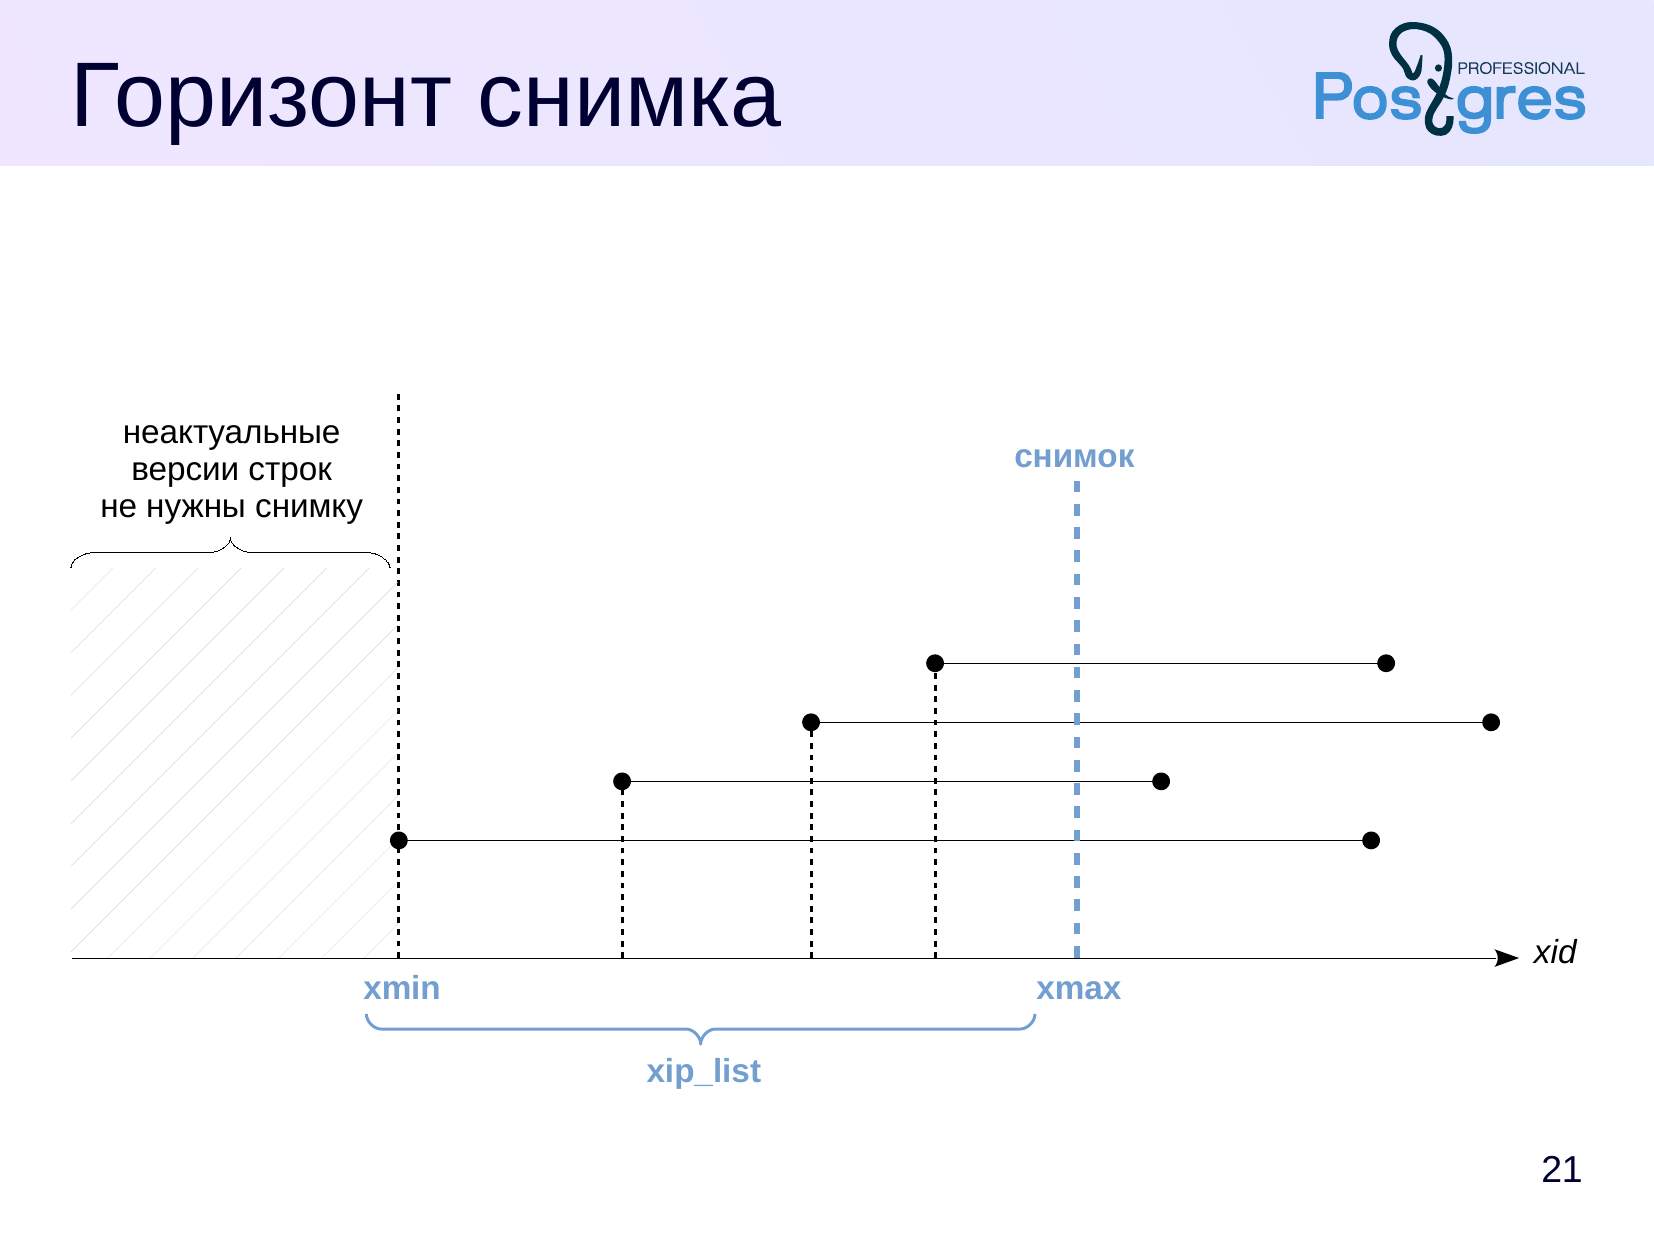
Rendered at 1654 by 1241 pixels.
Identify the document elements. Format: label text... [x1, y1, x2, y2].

text_box xip_list [631, 1045, 777, 1098]
text_box неактуальные версии строк не нужны снимку [85, 405, 379, 532]
title Горизонт снимка [70, 43, 1241, 147]
text_box xmax [1021, 962, 1137, 1015]
text_box xid [1519, 926, 1592, 979]
text_box снимок [999, 429, 1150, 483]
text_box [70, 567, 399, 958]
text_box xmin [348, 962, 456, 1015]
list [70, 283, 1583, 1141]
